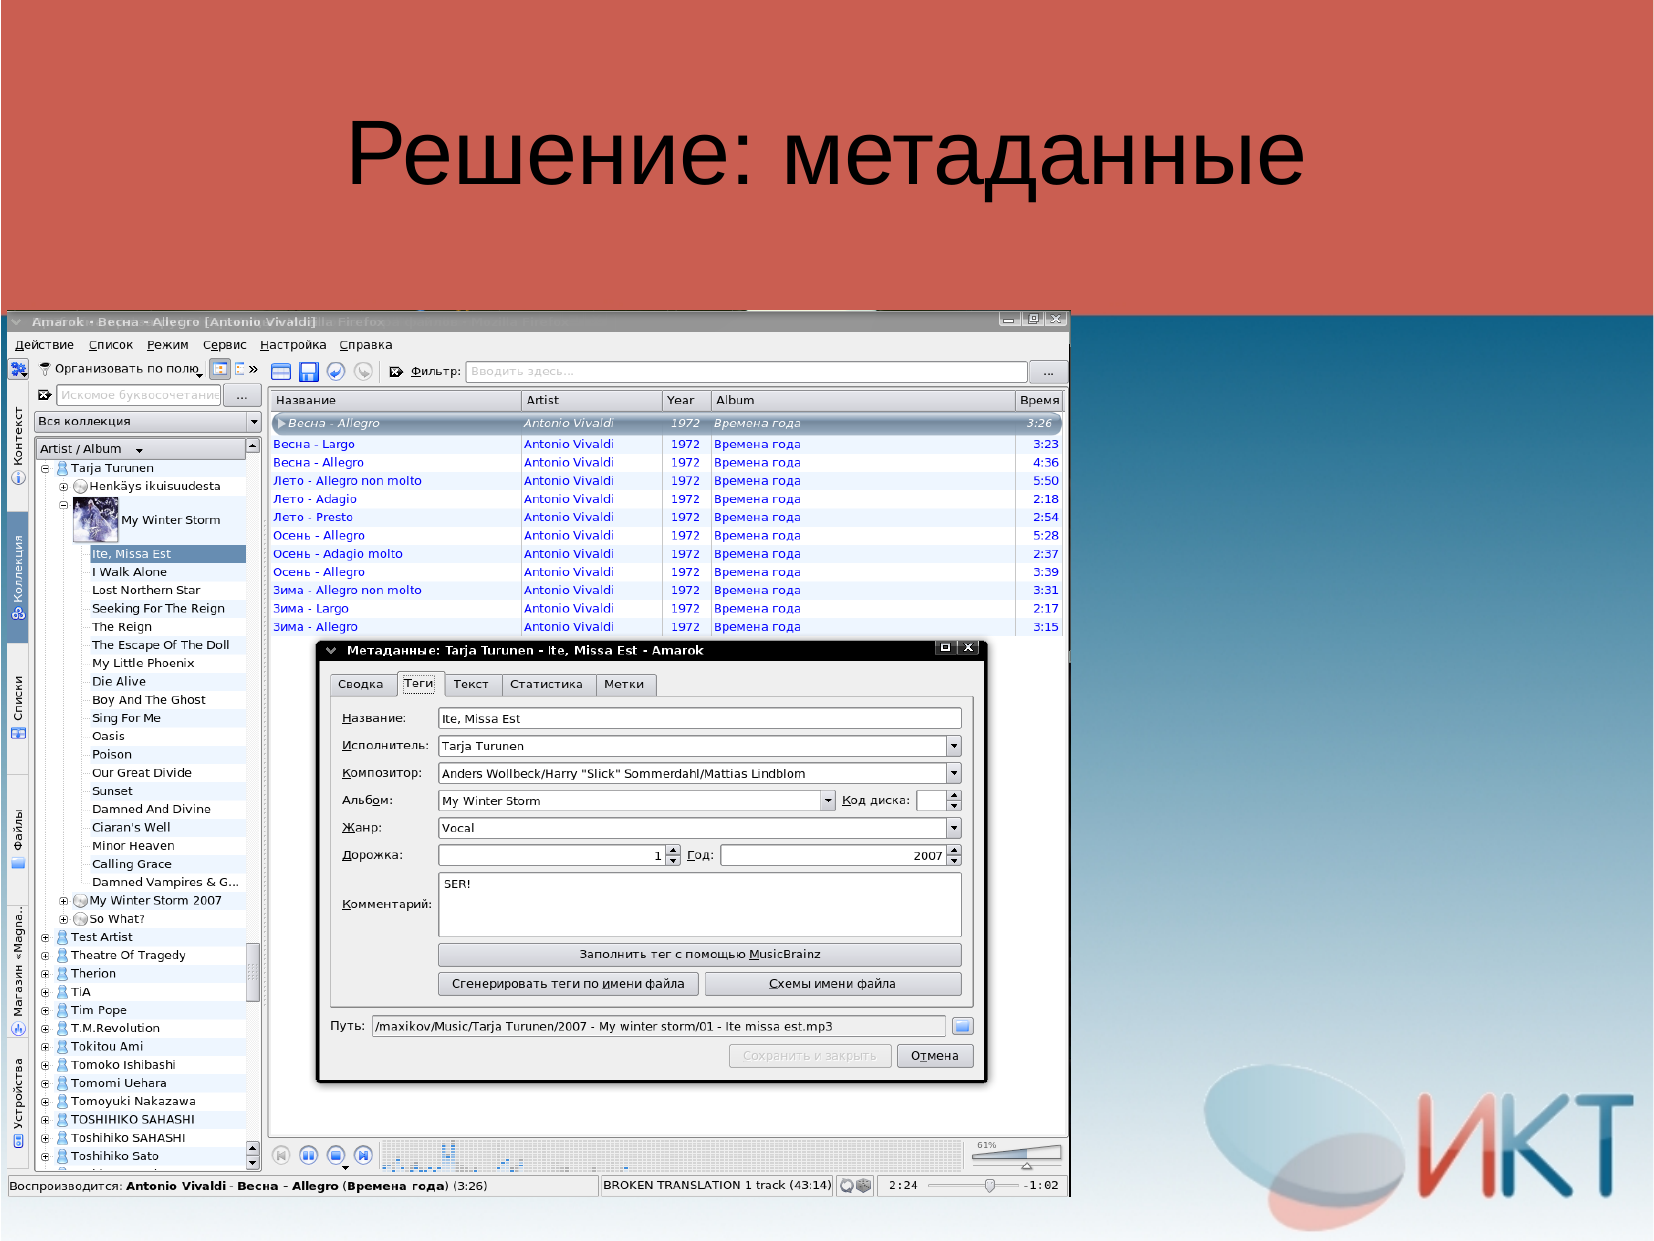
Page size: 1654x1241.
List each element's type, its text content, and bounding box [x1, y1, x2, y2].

picture [1, 0, 1654, 1241]
title Решение: метаданные [82, 49, 1571, 257]
